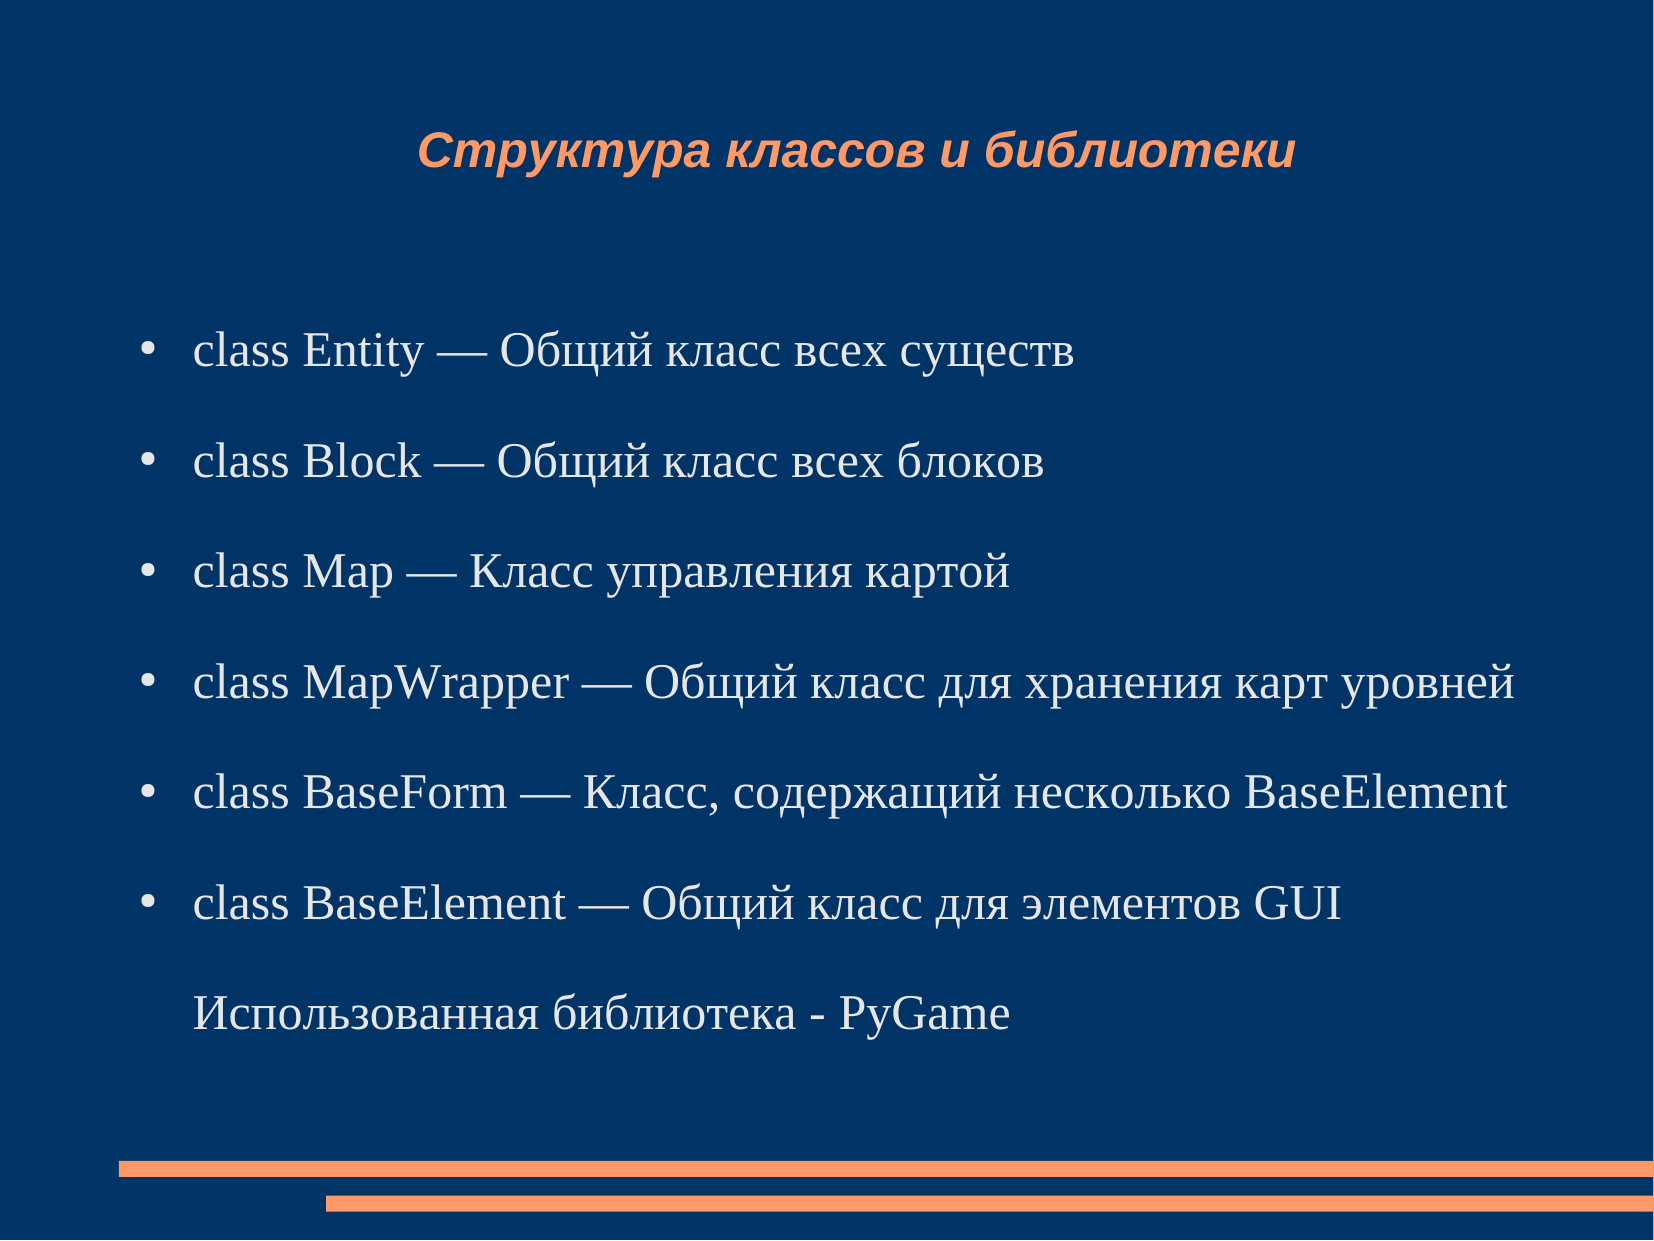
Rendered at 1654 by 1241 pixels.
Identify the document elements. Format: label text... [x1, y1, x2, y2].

list class Entity — Общий класс всех существ class Block — Общий класс всех блоков class Map — Класс управления картой class MapWrapper — Общий класс для хранения карт уровней class BaseForm — Класс, содержащий несколько BaseElement class BaseElement — Общий класс для элементов GUI Использованная библиотека - PyGame [121, 322, 1561, 1132]
title Структура классов и библиотеки [121, 46, 1534, 254]
